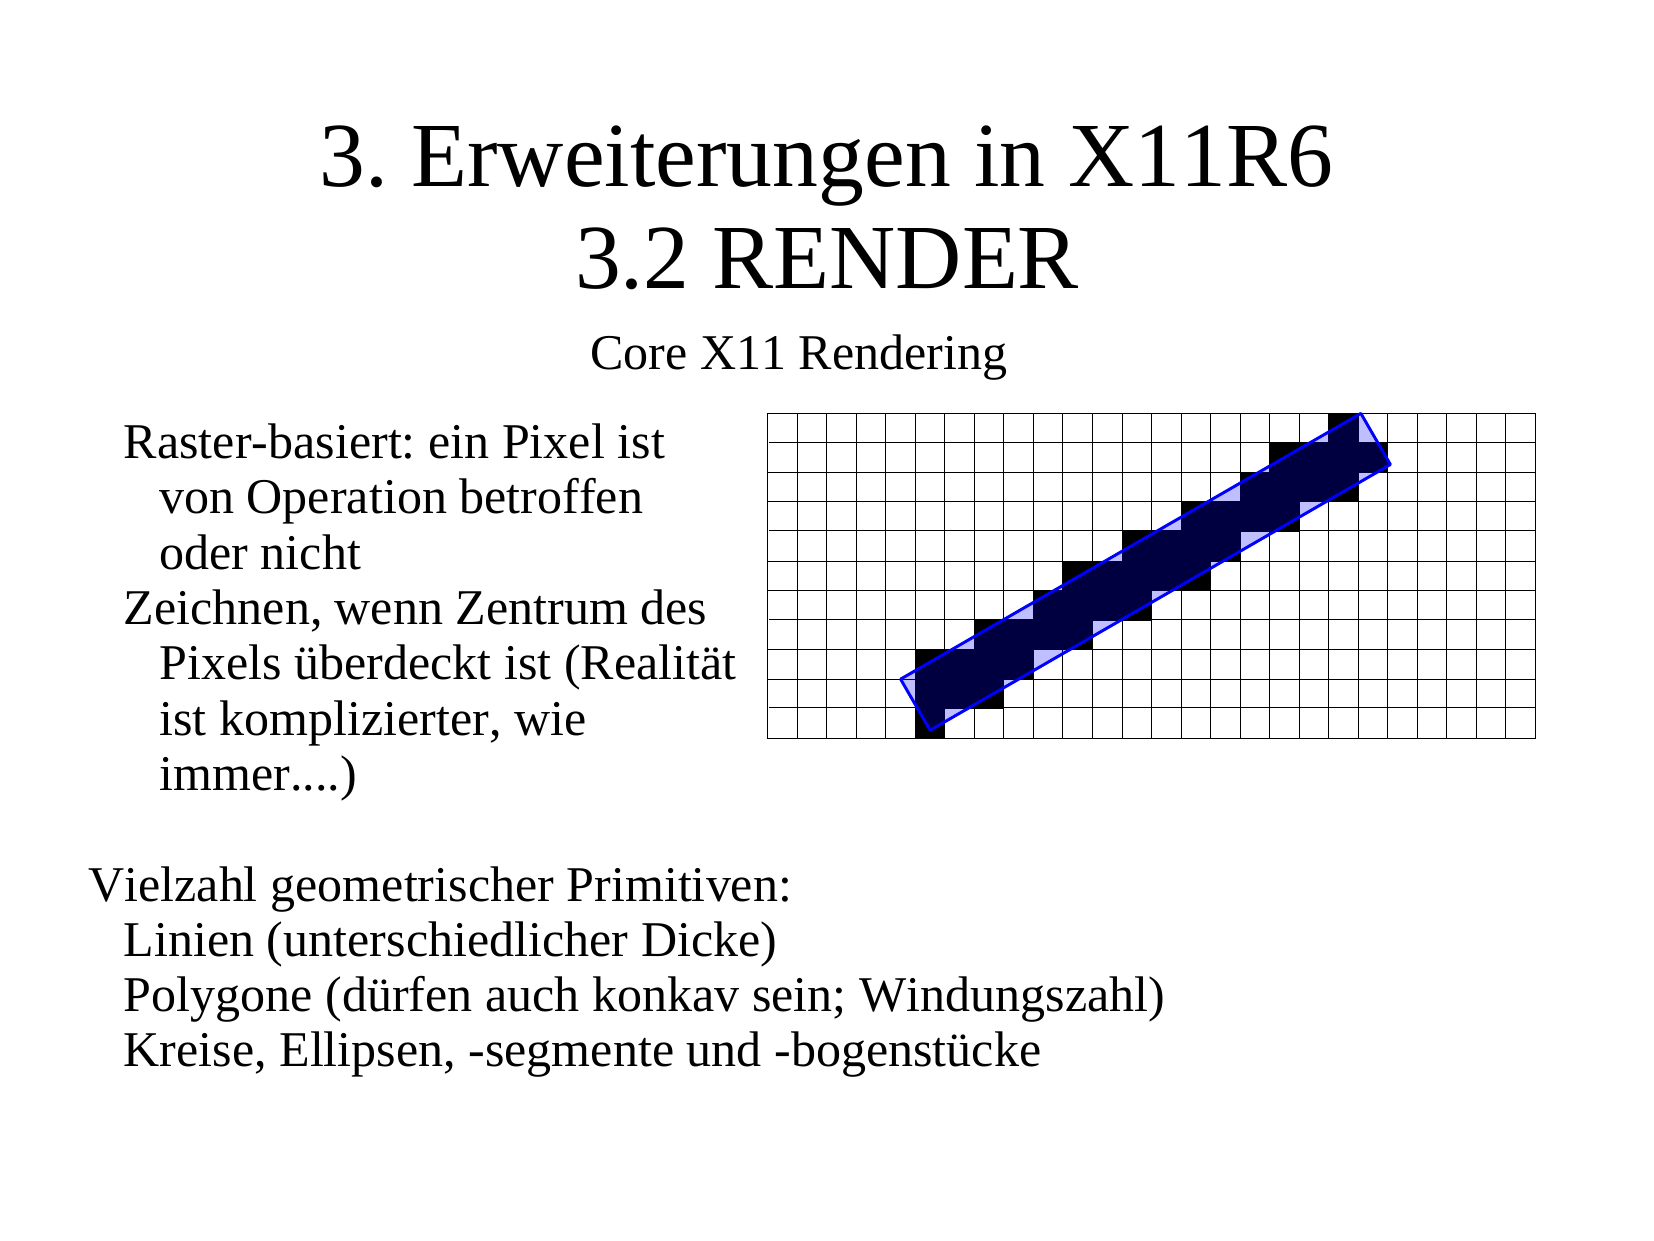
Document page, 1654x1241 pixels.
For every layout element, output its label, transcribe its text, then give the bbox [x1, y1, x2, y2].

text_box Vielzahl geometrischer Primitiven: Linien (unterschiedlicher Dicke) Polygone (dürfen auch konkav sein; Windungszahl) Kreise, Ellipsen, -segmente und -bogenstücke [88, 856, 1565, 1189]
text_box Raster-basiert: ein Pixel ist von Operation betroffen oder nicht Zeichnen, wenn Zentrum des Pixels überdeckt ist (Realität ist komplizierter, wie immer....) [88, 414, 739, 856]
text_box Core X11 Rendering [590, 324, 1008, 381]
title 3. Erweiterungen in X11R6 3.2 RENDER [121, 102, 1534, 311]
text_box [900, 413, 1391, 739]
